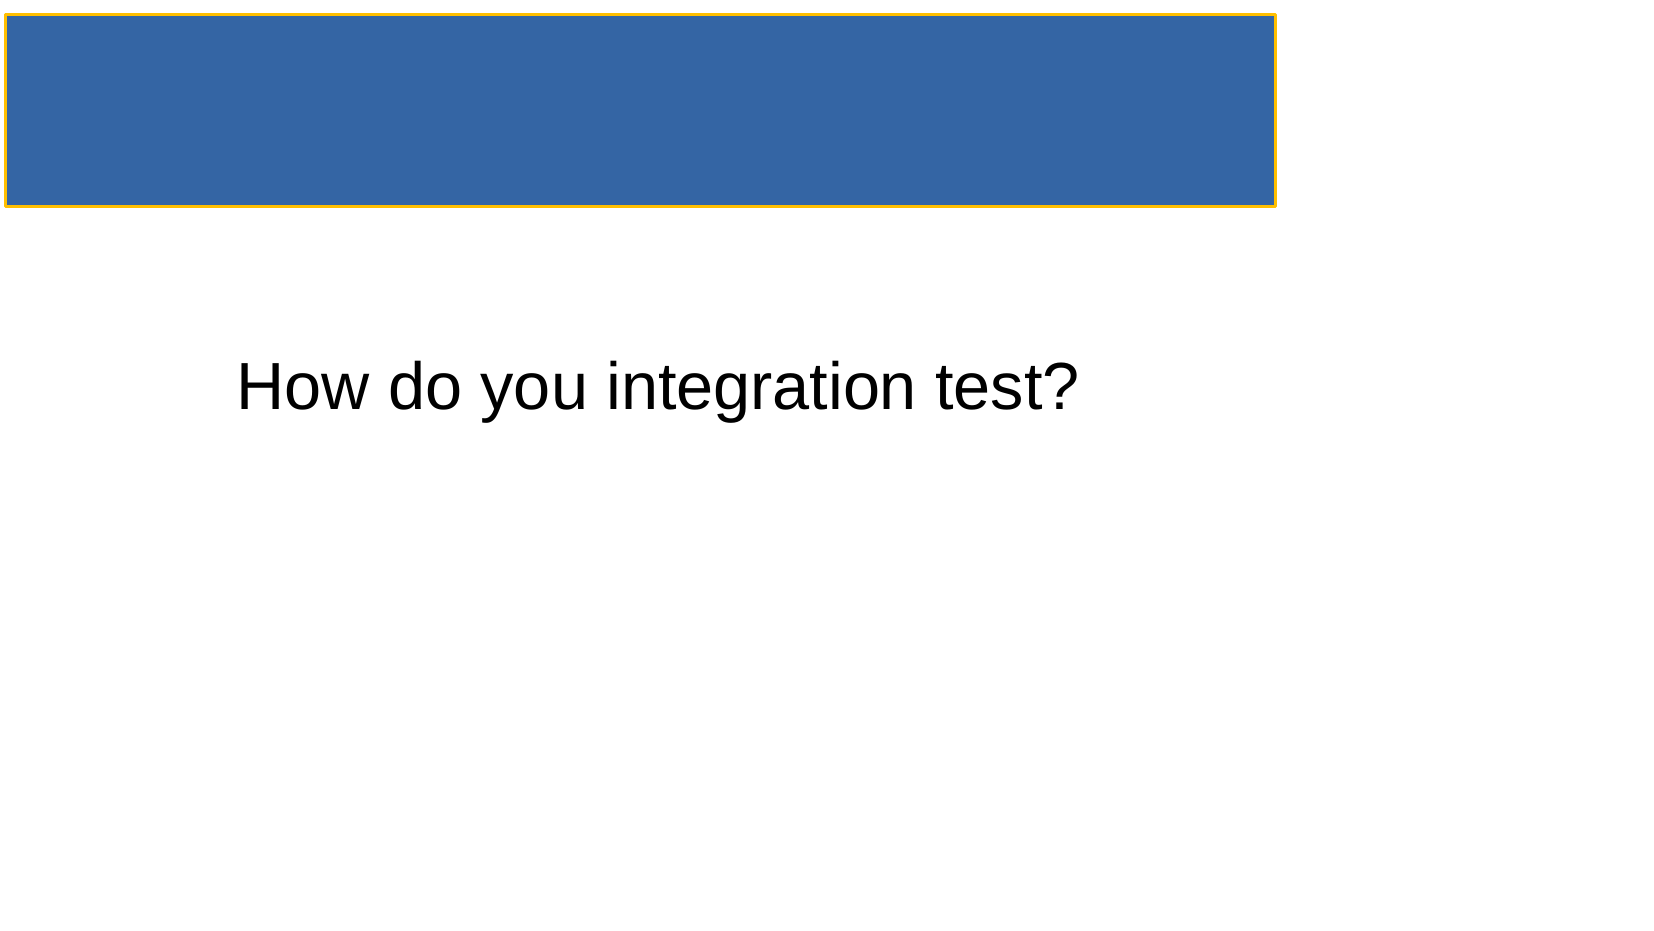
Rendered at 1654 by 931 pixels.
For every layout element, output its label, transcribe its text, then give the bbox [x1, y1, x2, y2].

subtitle How do you integration test? [82, 44, 1235, 729]
